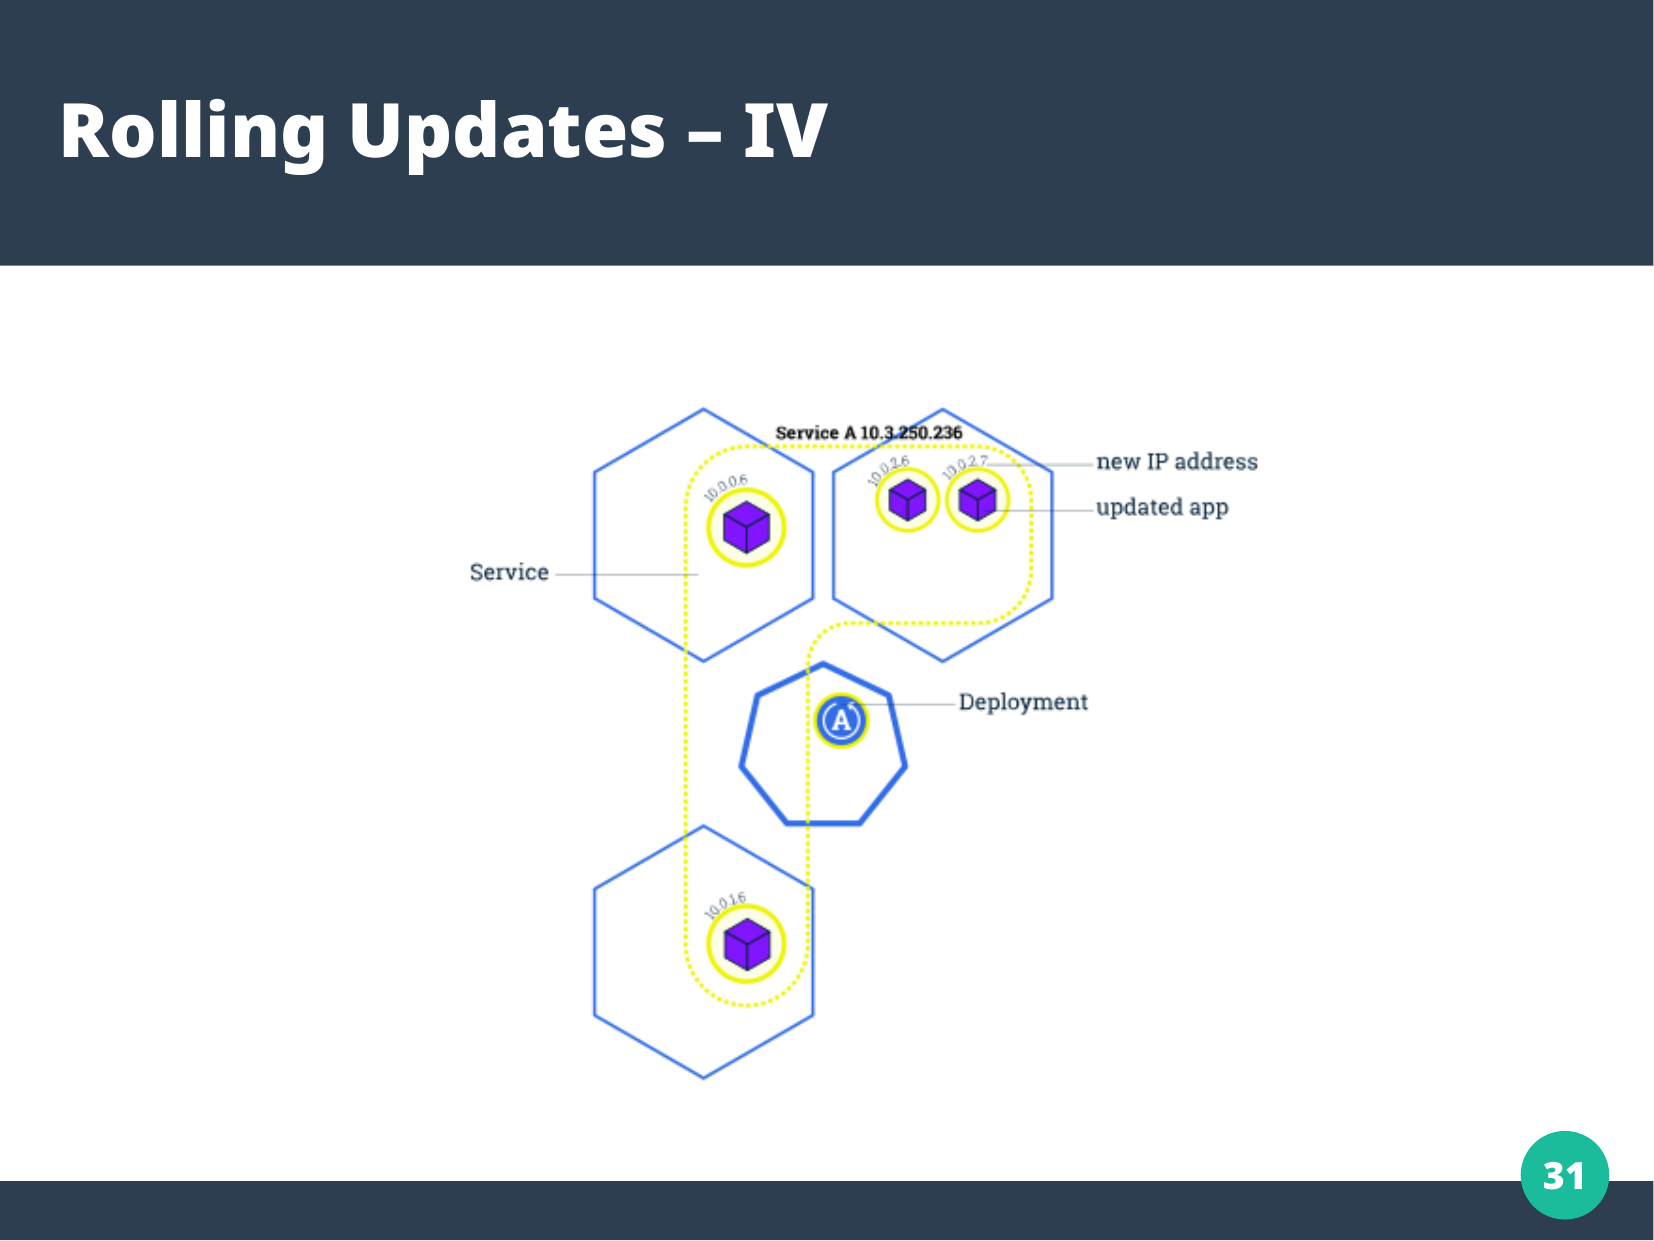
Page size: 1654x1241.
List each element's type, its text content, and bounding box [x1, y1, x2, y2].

title Rolling Updates – IV [59, 49, 1595, 207]
picture [372, 324, 1282, 1152]
